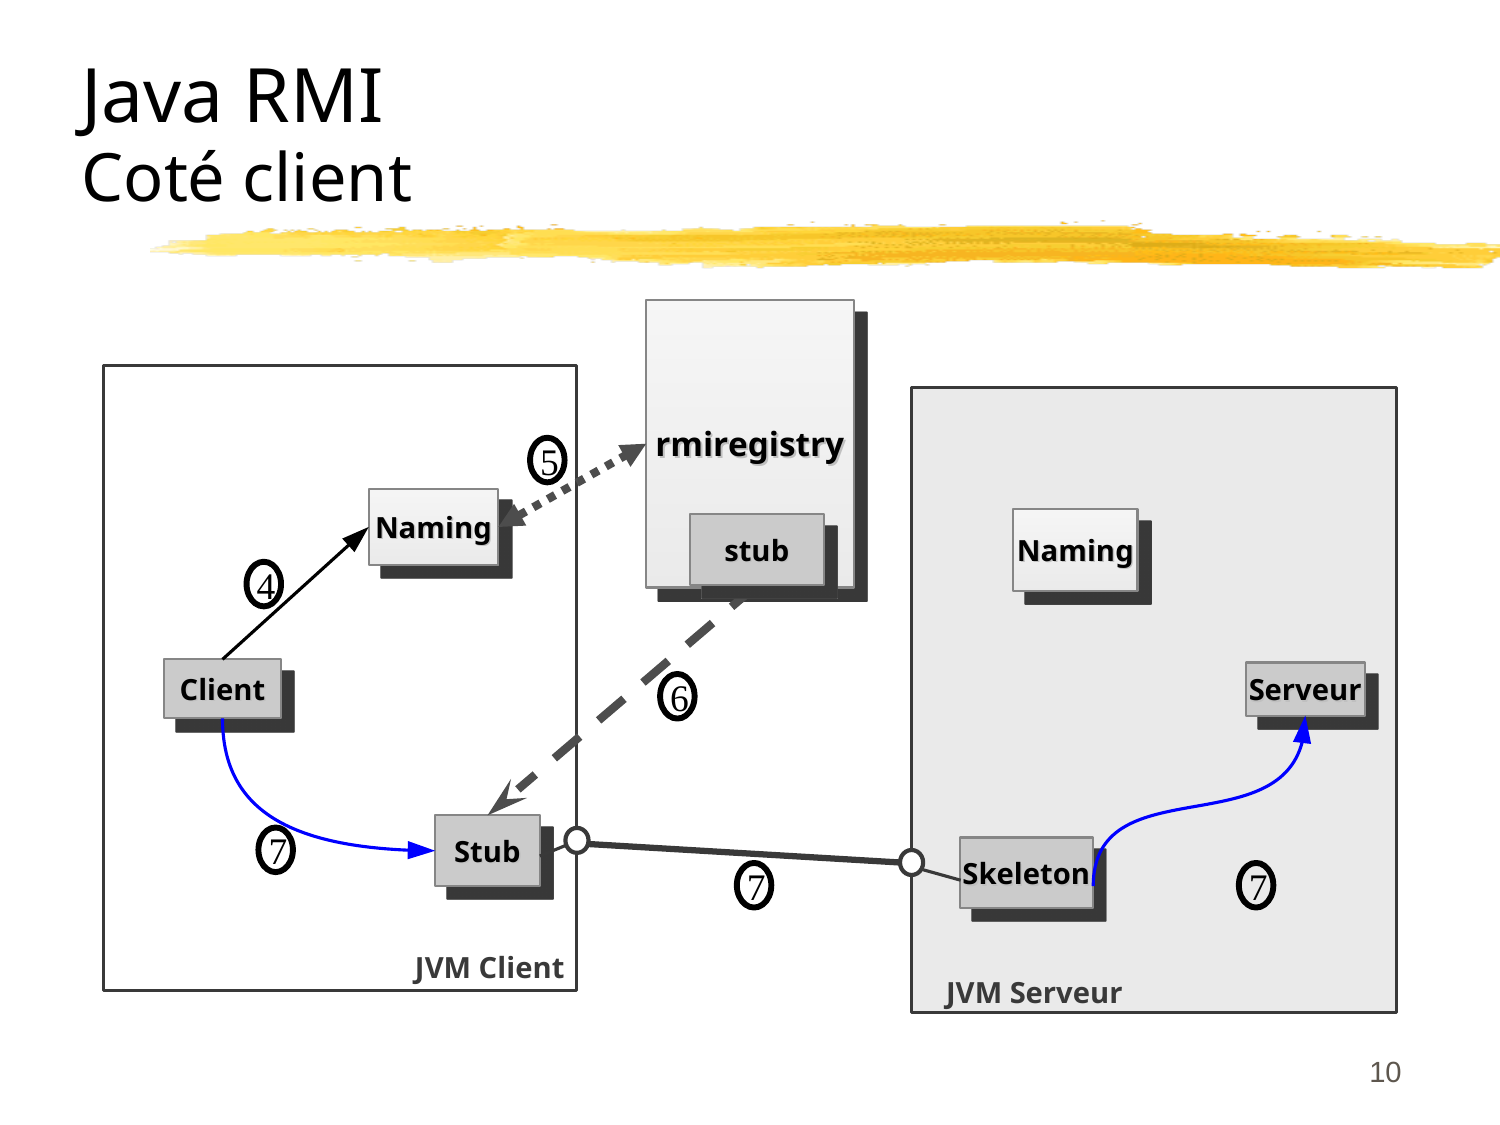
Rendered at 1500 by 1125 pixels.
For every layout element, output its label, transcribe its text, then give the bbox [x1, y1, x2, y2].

text_box Skeleton [959, 837, 1094, 909]
text_box [103, 365, 589, 991]
text_box 4 [274, 563, 298, 607]
text_box 5 [558, 439, 581, 483]
title Java RMI Coté client [66, 23, 1342, 225]
text_box 7 [286, 829, 310, 873]
text_box [534, 445, 540, 475]
text_box [900, 387, 1397, 1013]
text_box Naming [1013, 508, 1138, 591]
text_box 6 [688, 675, 711, 719]
text_box 7 [765, 864, 788, 908]
text_box rmiregistry [646, 299, 854, 588]
text_box 5 [540, 441, 561, 479]
text_box Naming [368, 488, 499, 566]
text_box 7 [746, 867, 768, 904]
text_box 4 [256, 565, 278, 603]
text_box 7 [1248, 867, 1270, 904]
text_box stub [690, 514, 824, 586]
text_box JVM Client [408, 939, 580, 990]
text_box Serveur [1246, 662, 1365, 716]
text_box 7 [1267, 864, 1290, 908]
text_box JVM Serveur [923, 964, 1138, 1015]
picture [150, 215, 1500, 279]
text_box 7 [268, 831, 289, 869]
text_box 6 [670, 678, 691, 715]
text_box Stub [435, 815, 540, 887]
text_box Client [163, 659, 282, 719]
